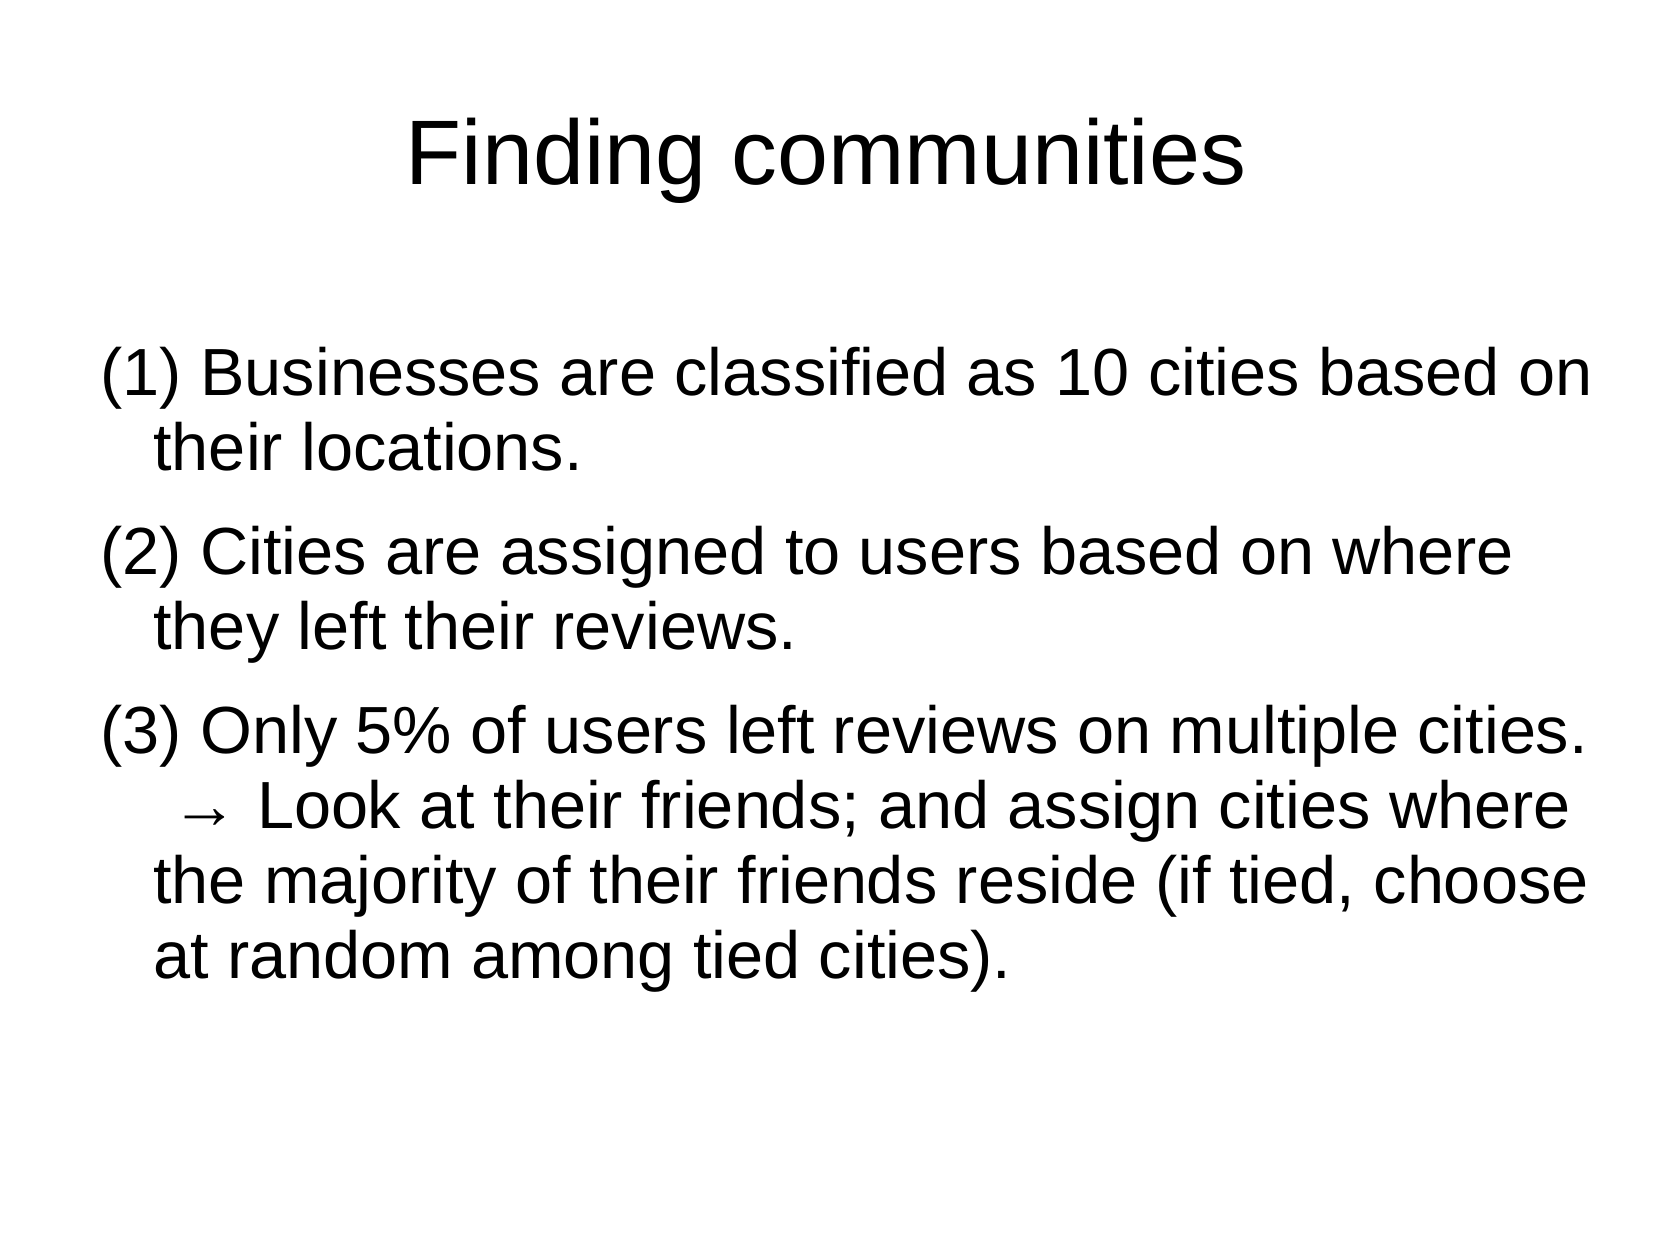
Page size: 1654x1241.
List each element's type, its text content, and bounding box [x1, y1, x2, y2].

title Finding communities [82, 49, 1571, 257]
list Businesses are classified as 10 cities based on their locations. Cities are assigned to users based on where they left their reviews. Only 5% of users left reviews on multiple cities. → Look at their friends; and assign cities where the majority of their friends reside (if tied, choose at random among tied cities). [82, 335, 1606, 1141]
